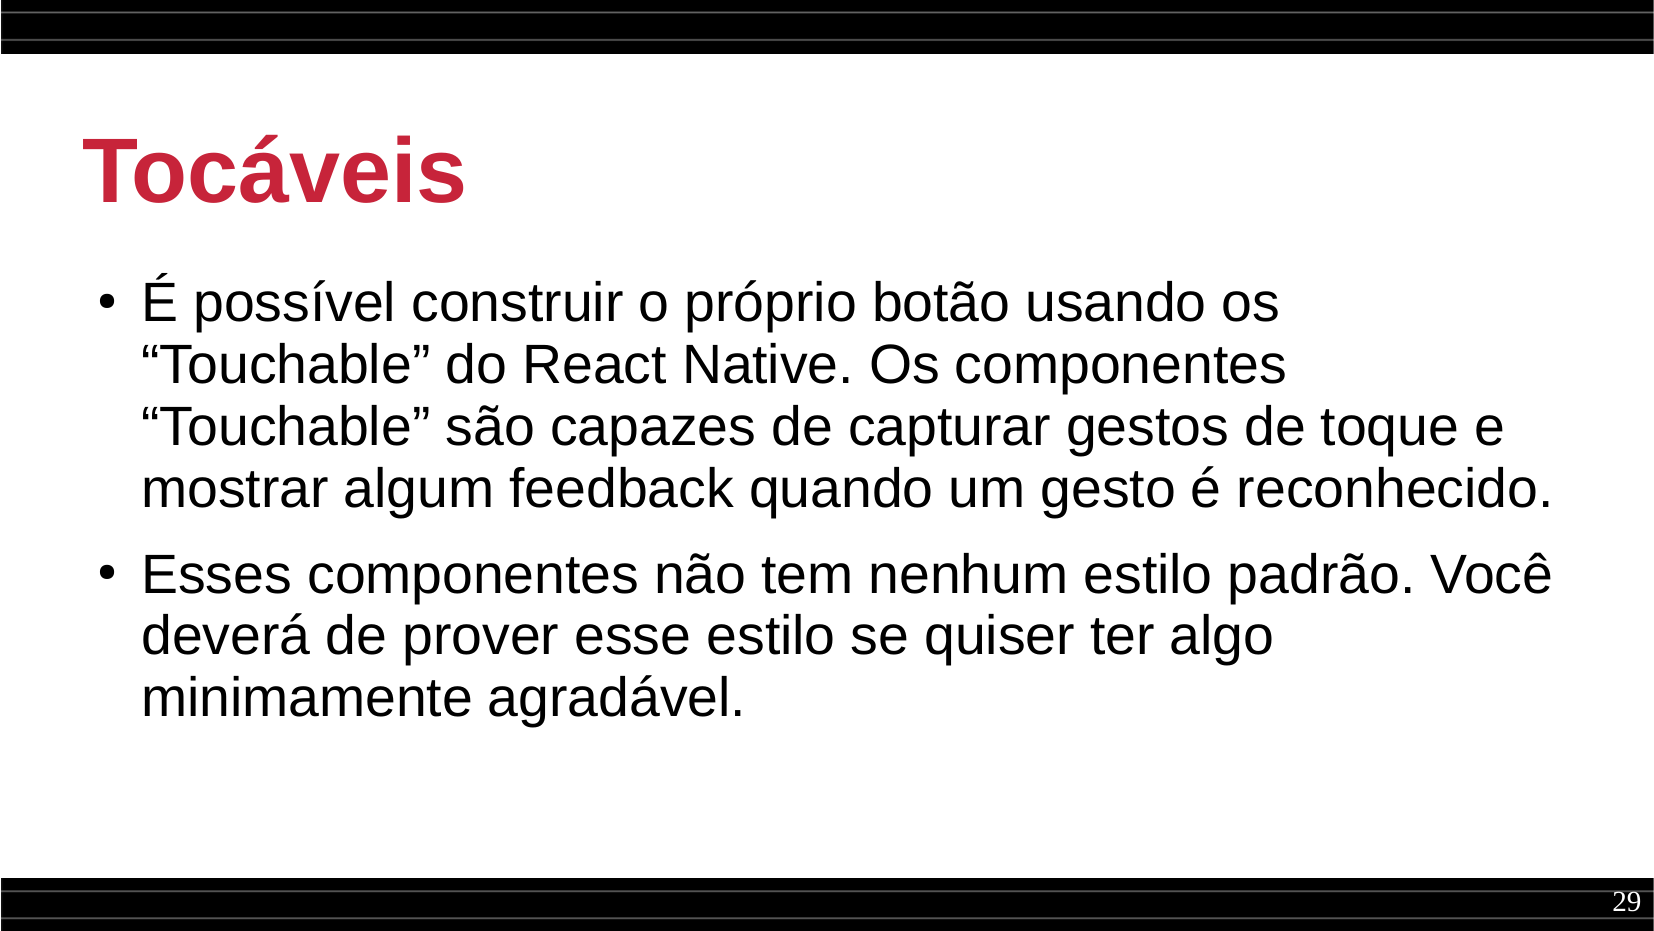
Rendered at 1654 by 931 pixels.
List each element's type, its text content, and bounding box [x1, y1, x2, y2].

list É possível construir o próprio botão usando os “Touchable” do React Native. Os componentes “Touchable” são capazes de capturar gestos de toque e mostrar algum feedback quando um gesto é reconhecido. Esses componentes não tem nenhum estilo padrão. Você deverá de prover esse estilo se quiser ter algo minimamente agradável. [82, 271, 1571, 758]
title Tocáveis [82, 92, 1571, 249]
picture [1, 0, 1654, 54]
picture [1, 878, 1654, 931]
